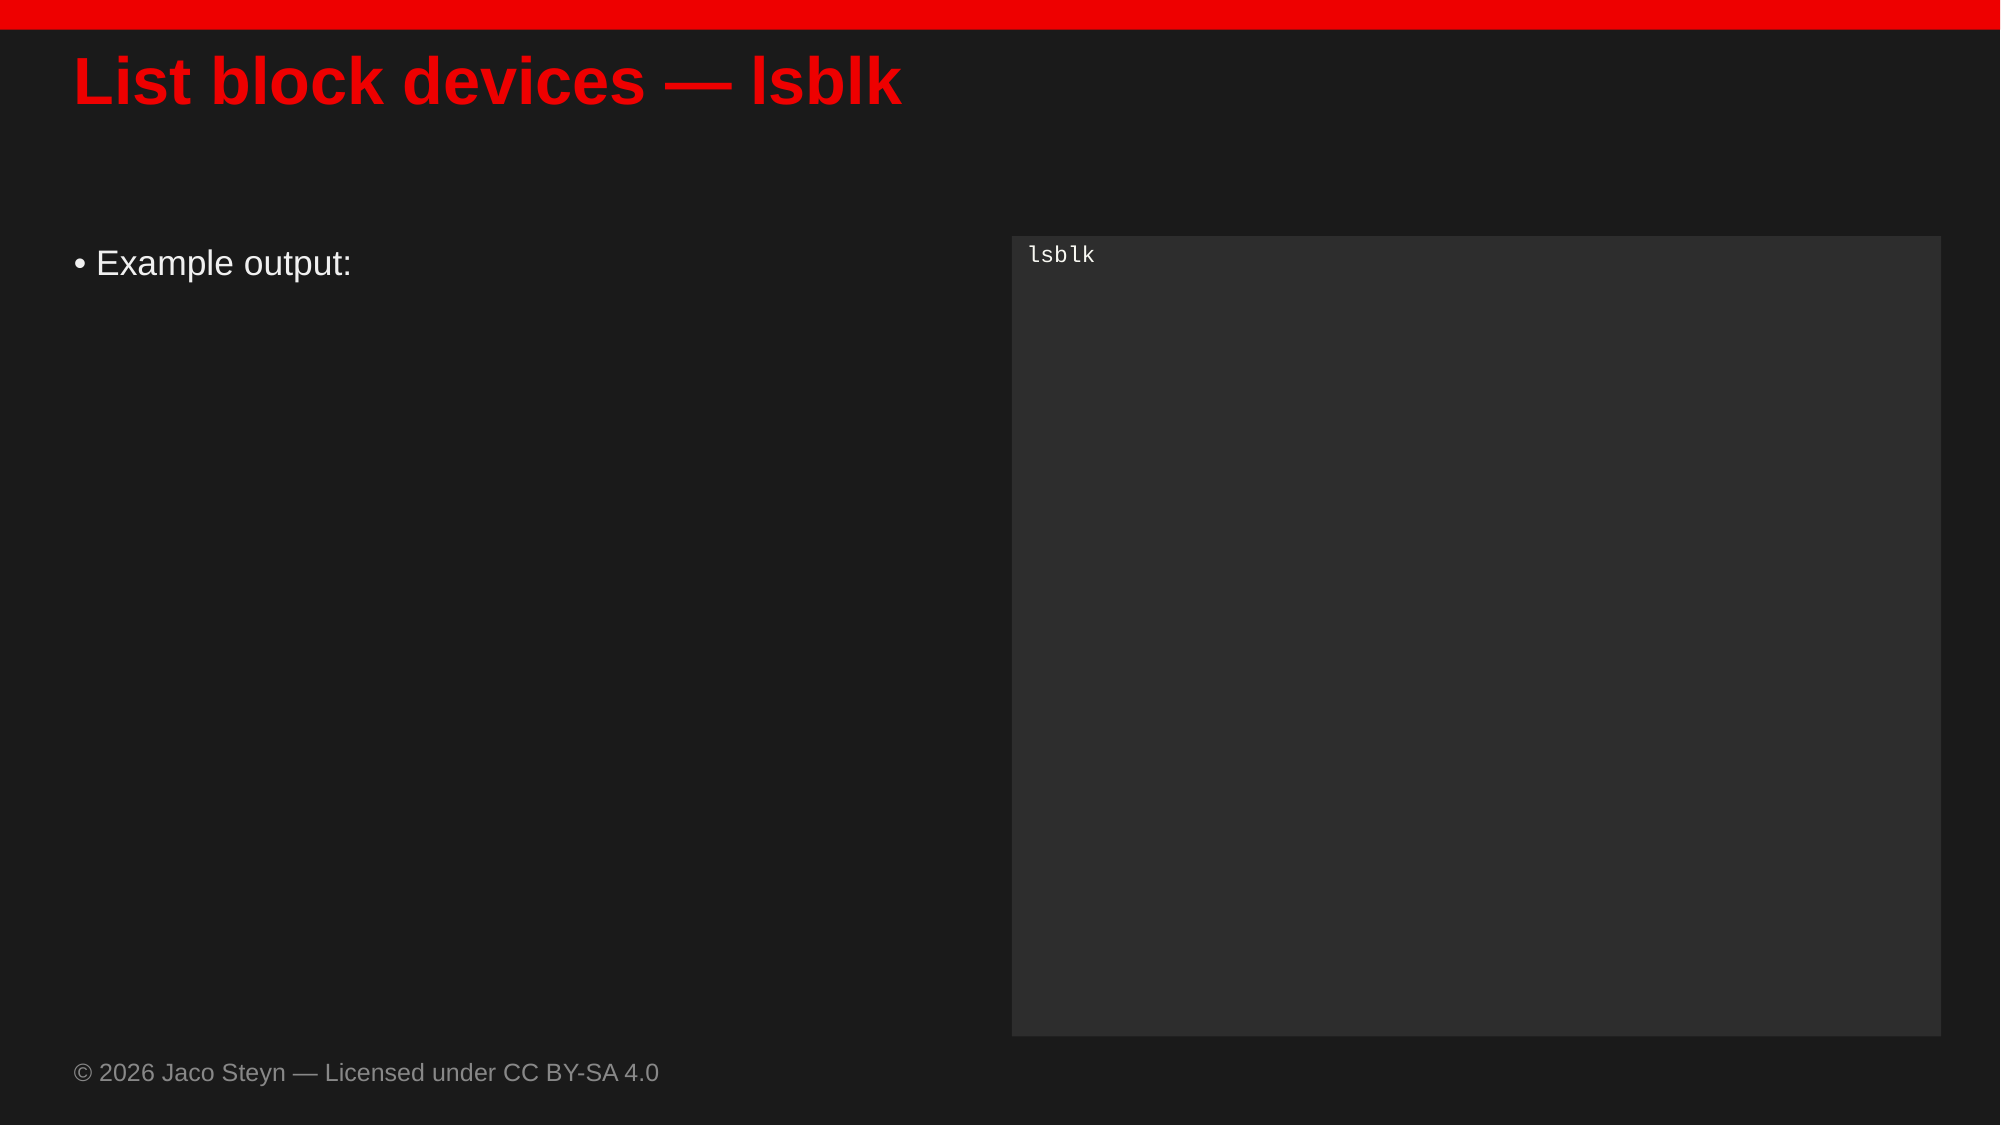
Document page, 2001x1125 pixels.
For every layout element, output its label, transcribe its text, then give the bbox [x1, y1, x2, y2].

text_box lsblk [1011, 236, 1942, 1037]
text_box List block devices — lsblk [59, 36, 1942, 208]
text_box • Example output: [59, 236, 989, 1037]
text_box [0, 0, 2001, 30]
text_box © 2026 Jaco Steyn — Licensed under CC BY-SA 4.0 [59, 1051, 1942, 1093]
